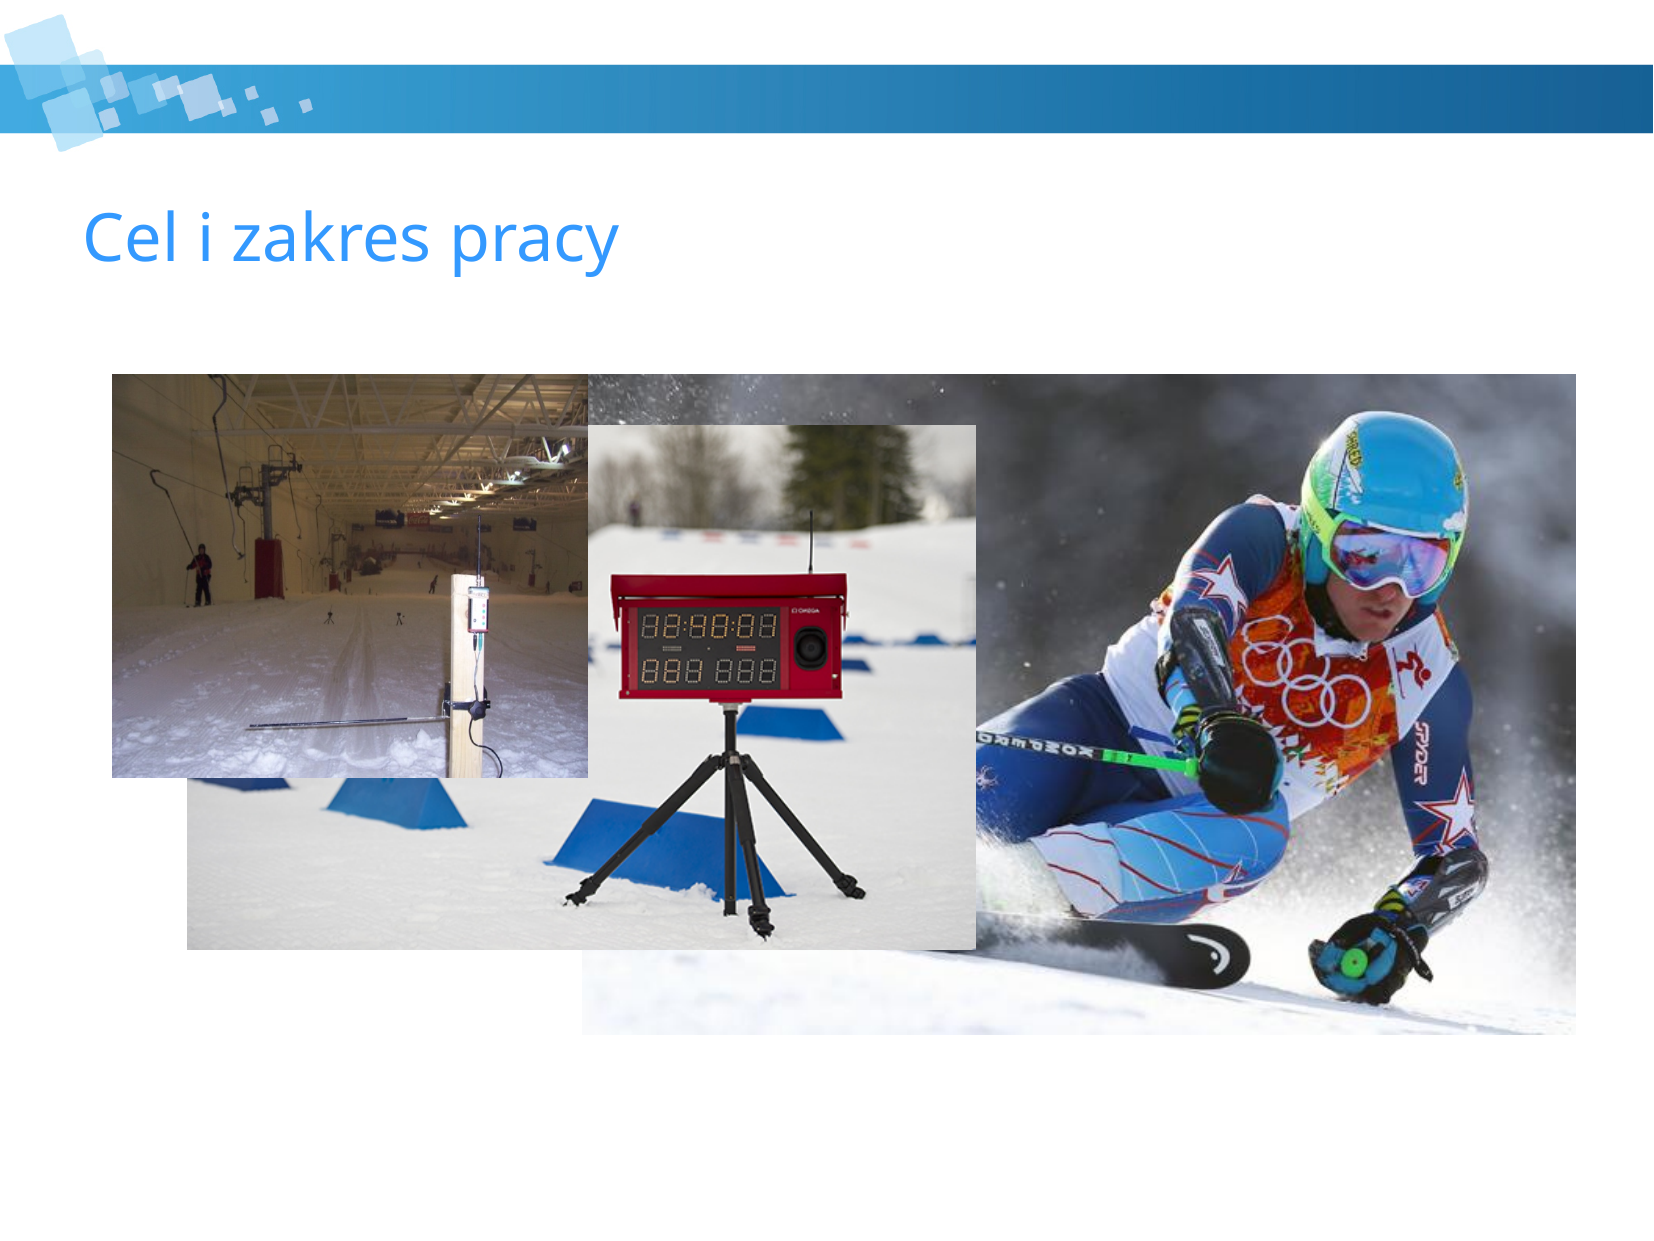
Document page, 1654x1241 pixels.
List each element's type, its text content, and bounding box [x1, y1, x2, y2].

picture [0, 0, 1653, 1238]
title Cel i zakres pracy [82, 139, 1571, 332]
